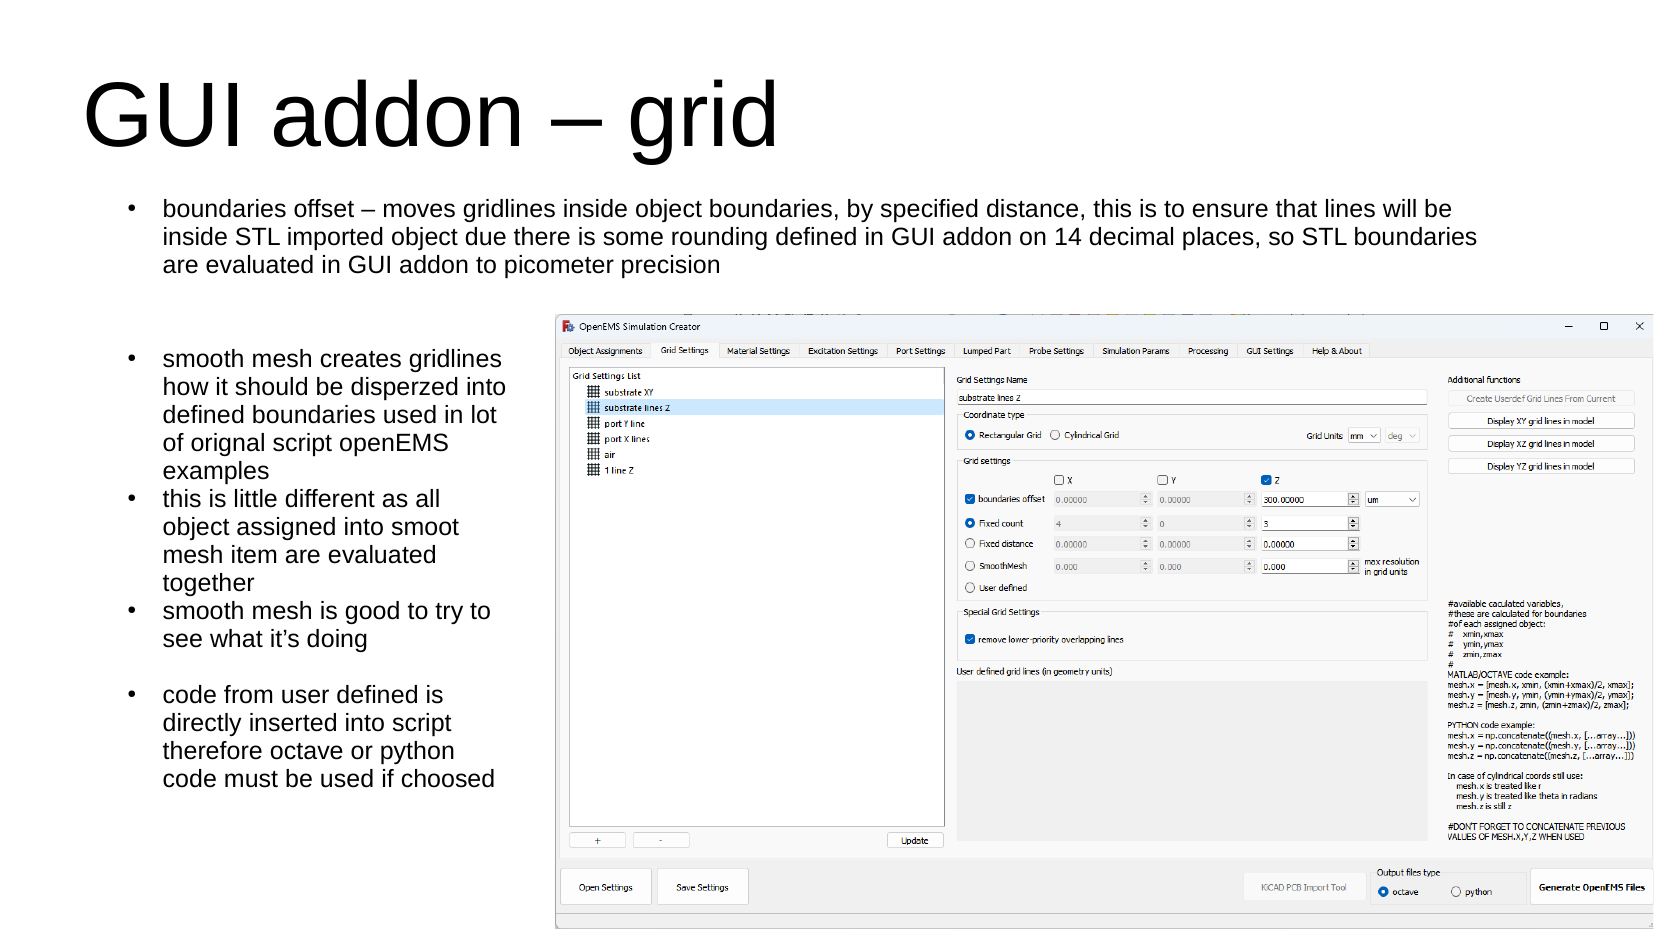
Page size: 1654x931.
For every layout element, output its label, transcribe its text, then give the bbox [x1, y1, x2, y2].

text_box boundaries offset – moves gridlines inside object boundaries, by specified distance, this is to ensure that lines will be inside STL imported object due there is some rounding defined in GUI addon on 14 decimal places, so STL boundaries are evaluated in GUI addon to picometer precision [112, 187, 1538, 301]
text_box smooth mesh creates gridlines how it should be disperzed into defined boundaries used in lot of orignal script openEMS examples this is little different as all object assigned into smoot mesh item are evaluated together smooth mesh is good to try to see what it’s doing code from user defined is directly inserted into script therefore octave or python code must be used if choosed [112, 337, 526, 901]
title GUI addon – grid [82, 37, 1571, 193]
picture [555, 314, 1654, 929]
